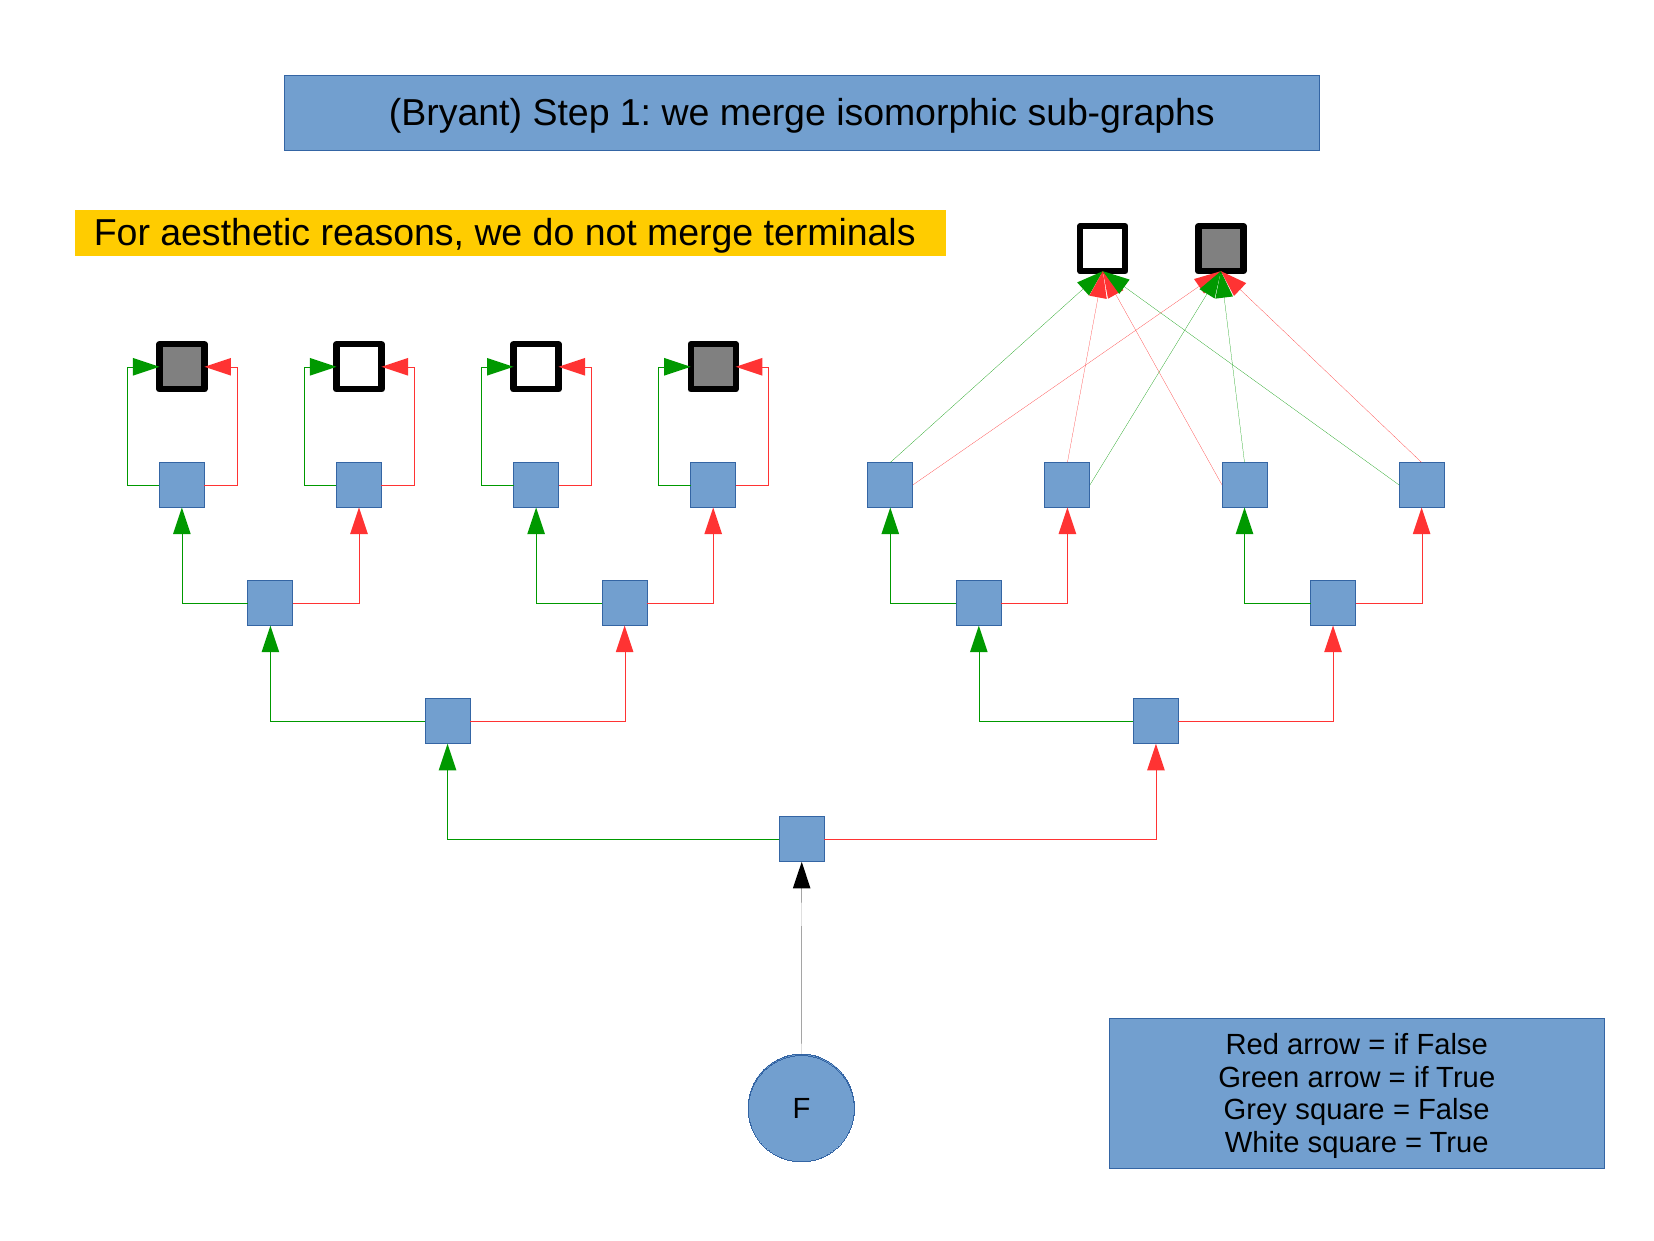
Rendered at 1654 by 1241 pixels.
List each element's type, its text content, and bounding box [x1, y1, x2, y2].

text_box For aesthetic reasons, we do not merge terminals [75, 210, 946, 256]
text_box [867, 462, 913, 508]
text_box Red arrow = if False Green arrow = if True Grey square = False White square = True [1109, 1018, 1605, 1169]
text_box [1198, 226, 1244, 272]
text_box [159, 344, 205, 390]
text_box [1044, 462, 1090, 508]
text_box [247, 580, 293, 626]
text_box [602, 580, 648, 626]
text_box [513, 462, 559, 508]
text_box [336, 462, 382, 508]
text_box [690, 462, 736, 508]
text_box [690, 344, 736, 390]
text_box [779, 816, 825, 862]
text_box [425, 698, 471, 744]
text_box [513, 344, 559, 390]
text_box [1133, 698, 1179, 744]
text_box [336, 344, 382, 390]
text_box [1222, 462, 1268, 508]
text_box F [748, 1055, 855, 1162]
text_box [1080, 226, 1126, 272]
text_box (Bryant) Step 1: we merge isomorphic sub-graphs [284, 75, 1320, 151]
text_box [1399, 462, 1445, 508]
text_box [1310, 580, 1356, 626]
text_box [956, 580, 1002, 626]
text_box [159, 462, 205, 508]
